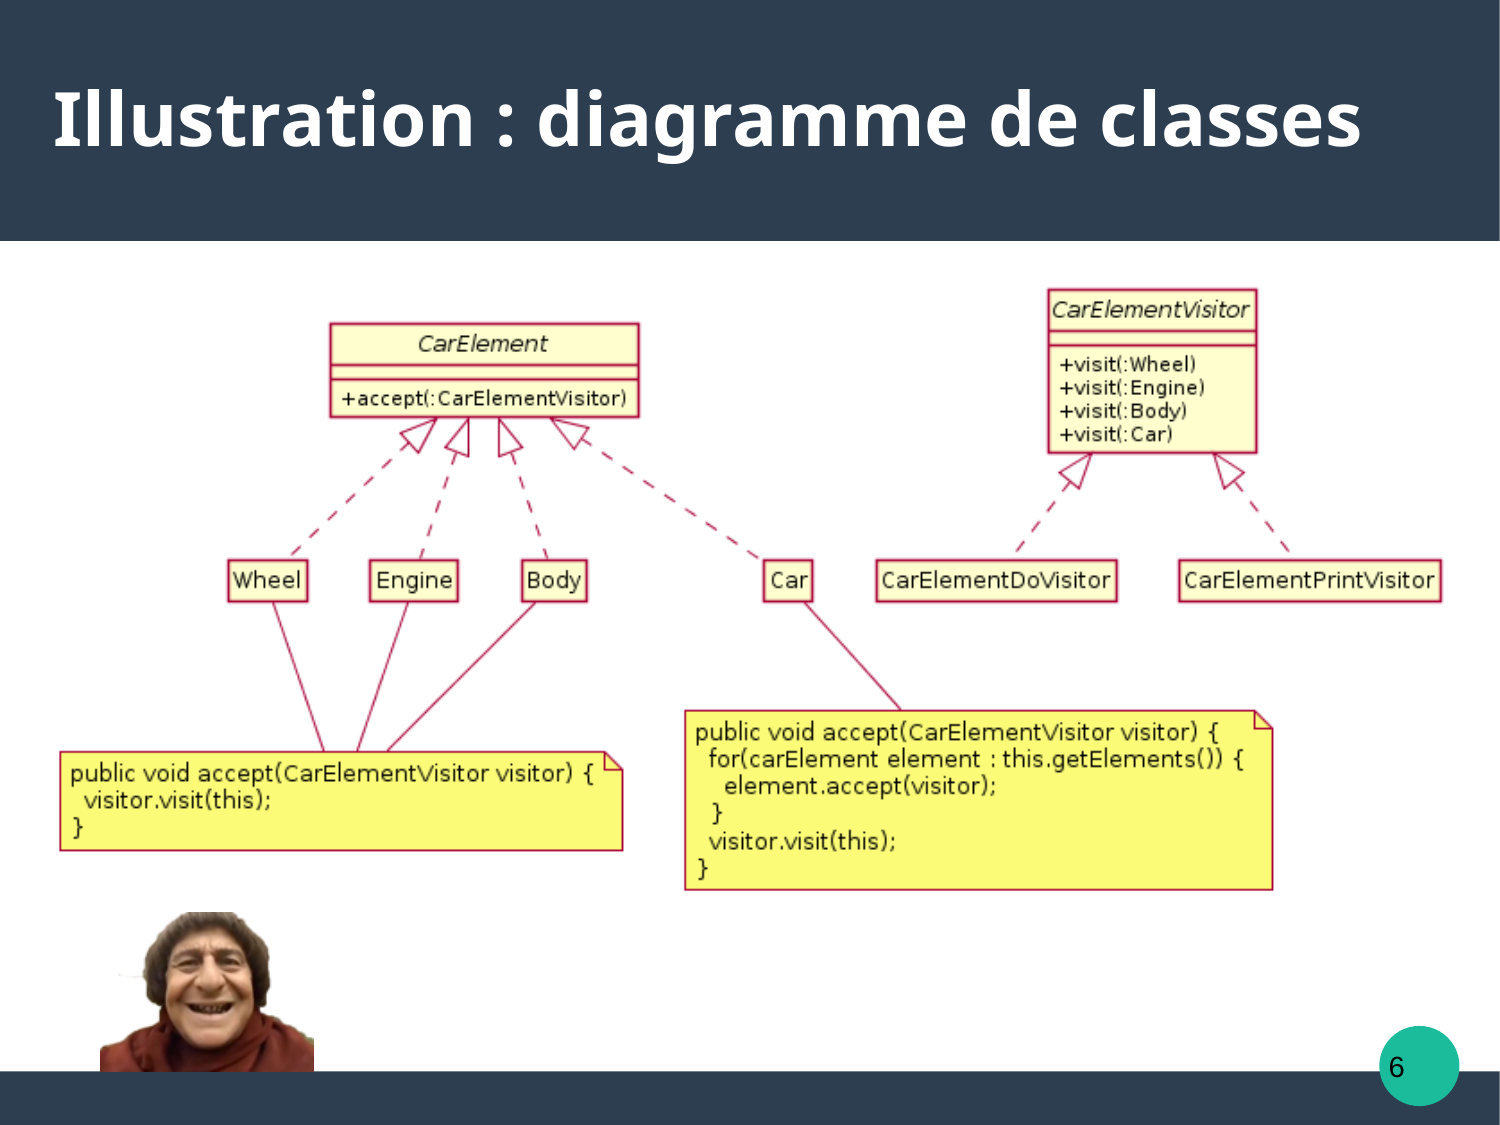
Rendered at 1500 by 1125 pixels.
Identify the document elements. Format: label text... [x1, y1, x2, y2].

slide_number <number> [1373, 1022, 1464, 1109]
picture [100, 912, 314, 1072]
picture [49, 275, 1460, 909]
text_box Illustration : diagramme de classes [53, 44, 1447, 188]
